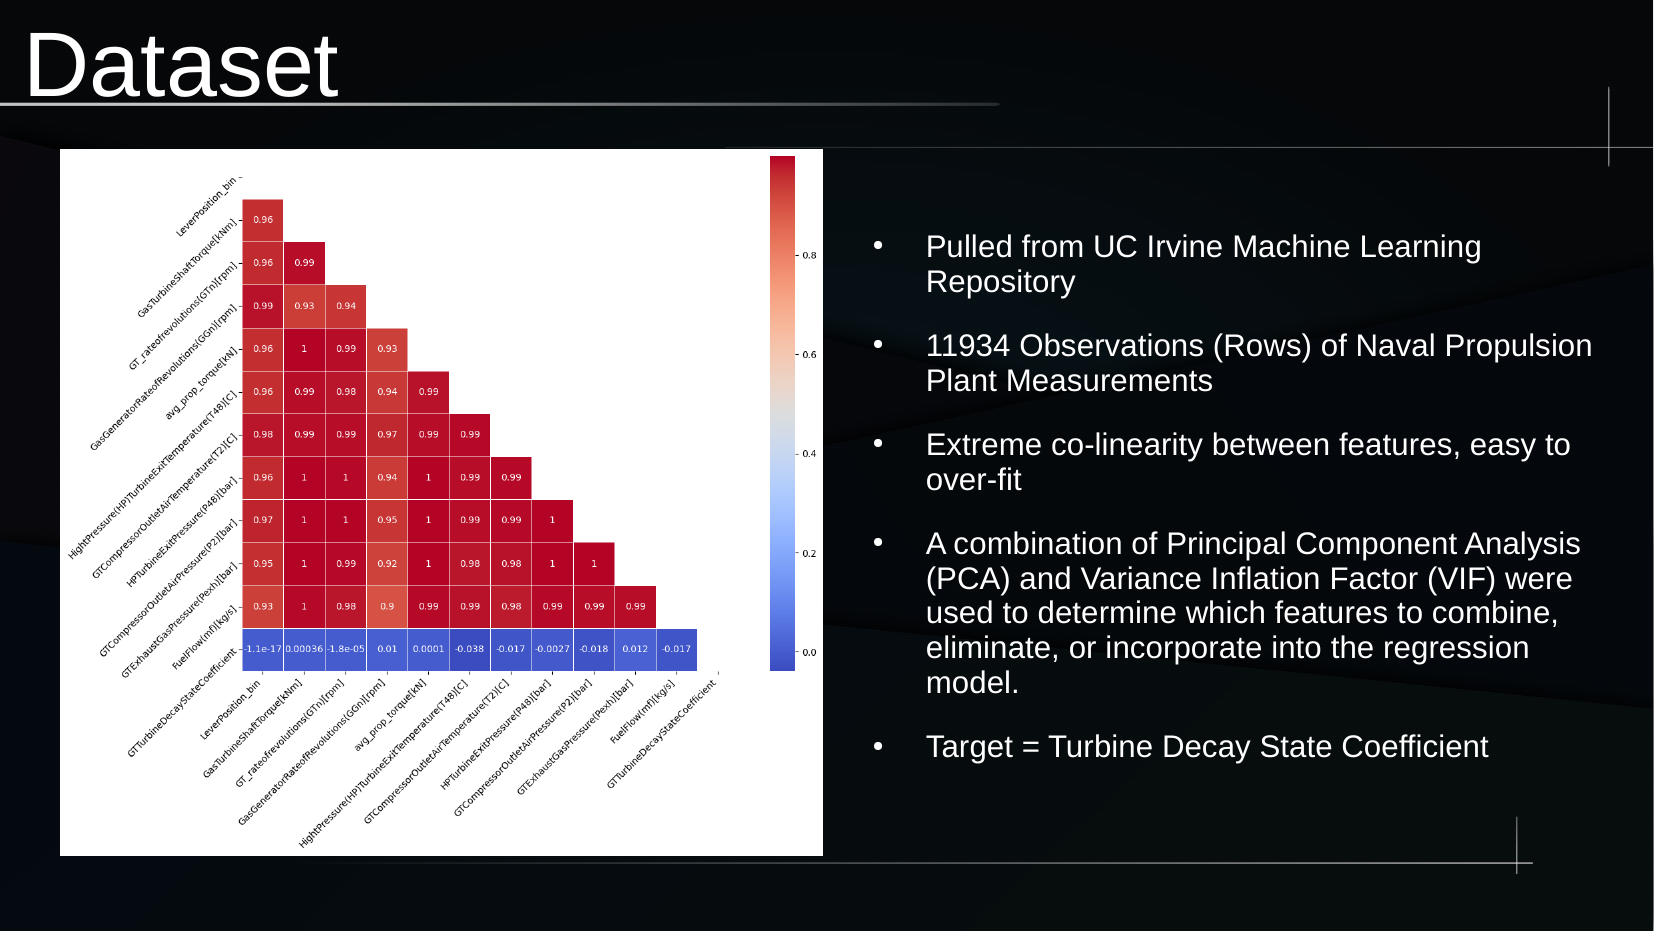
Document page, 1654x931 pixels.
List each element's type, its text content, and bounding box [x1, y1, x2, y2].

picture [0, 0, 1654, 931]
title Dataset [23, 11, 1589, 119]
list Pulled from UC Irvine Machine Learning Repository 11934 Observations (Rows) of Naval Propulsion Plant Measurements Extreme co-linearity between features, easy to over-fit A combination of Principal Component Analysis (PCA) and Variance Inflation Factor (VIF) were used to determine which features to combine, eliminate, or incorporate into the regression model. Target = Turbine Decay State Coefficient [855, 165, 1598, 893]
